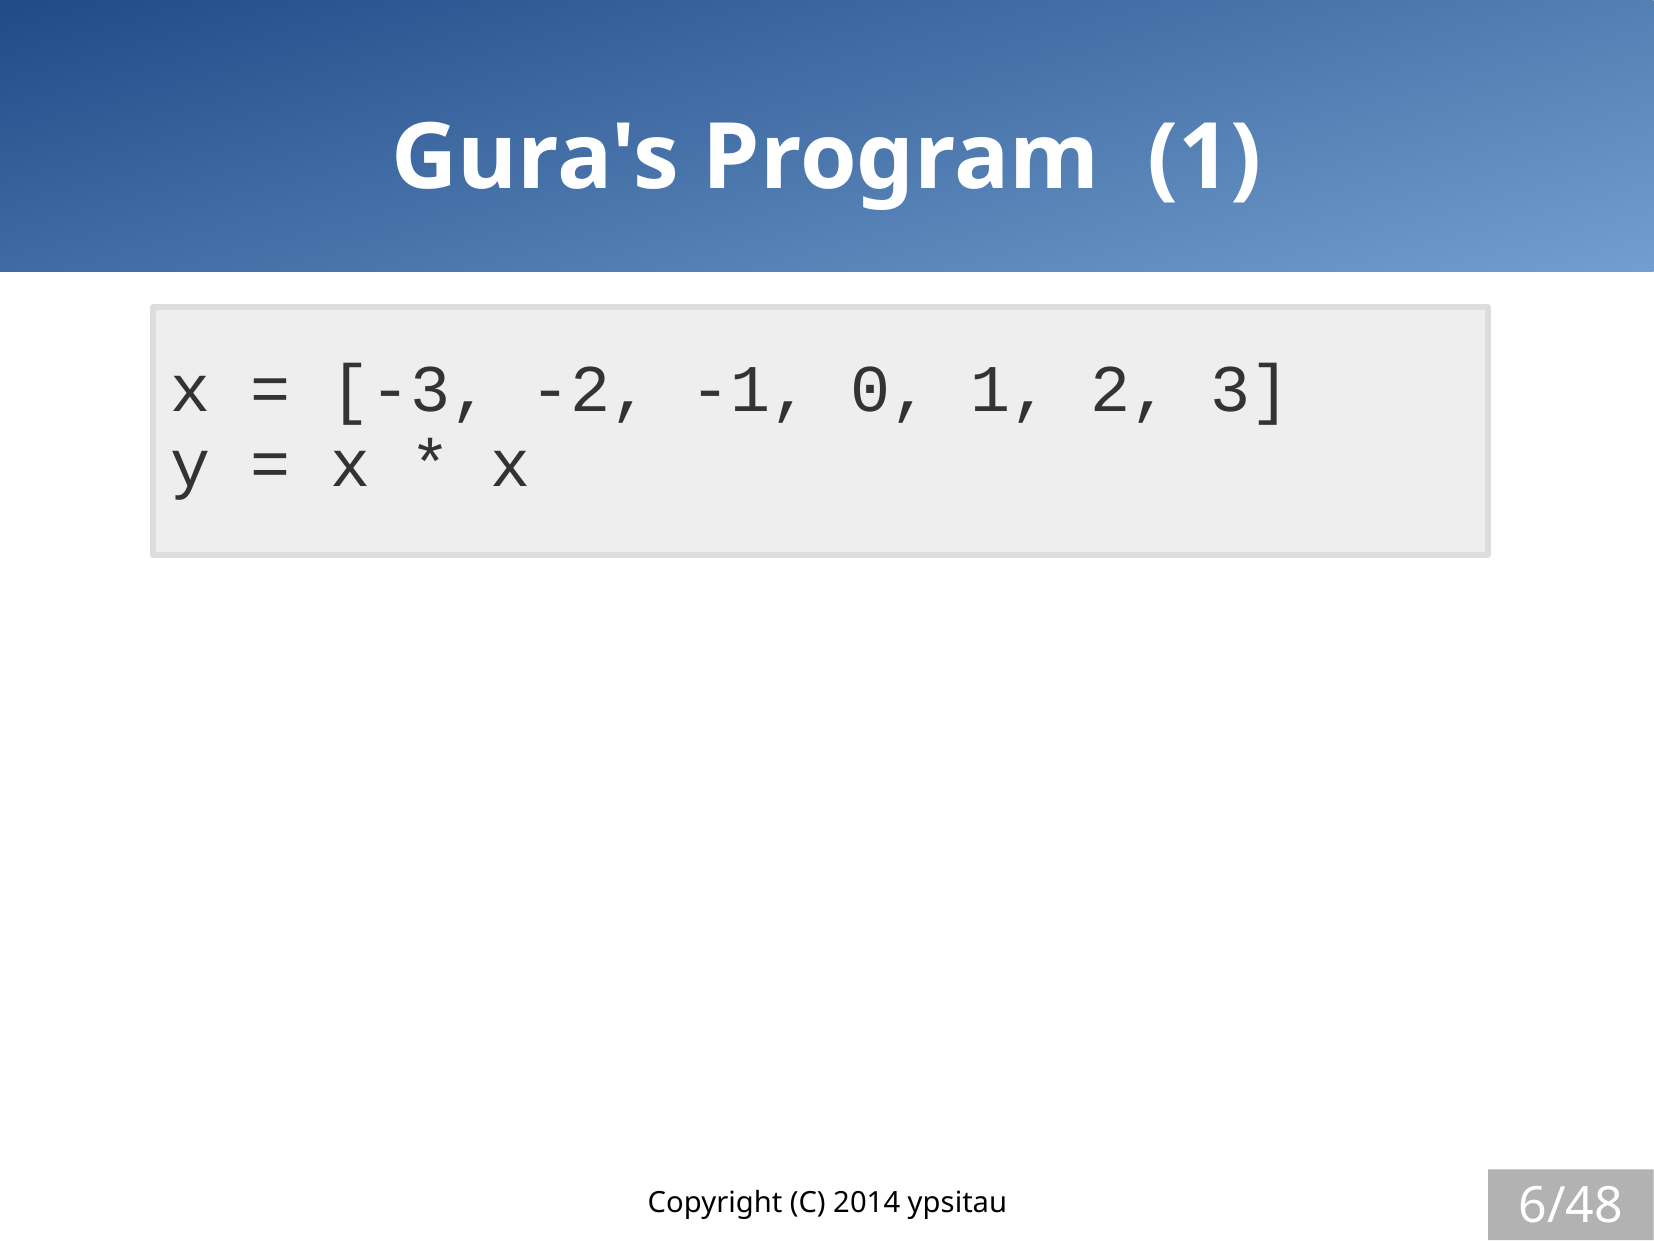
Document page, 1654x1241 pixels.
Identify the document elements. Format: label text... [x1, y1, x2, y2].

text_box x = [-3, -2, -1, 0, 1, 2, 3] y = x * x [153, 307, 1488, 556]
title Gura's Program (1) [82, 49, 1571, 257]
